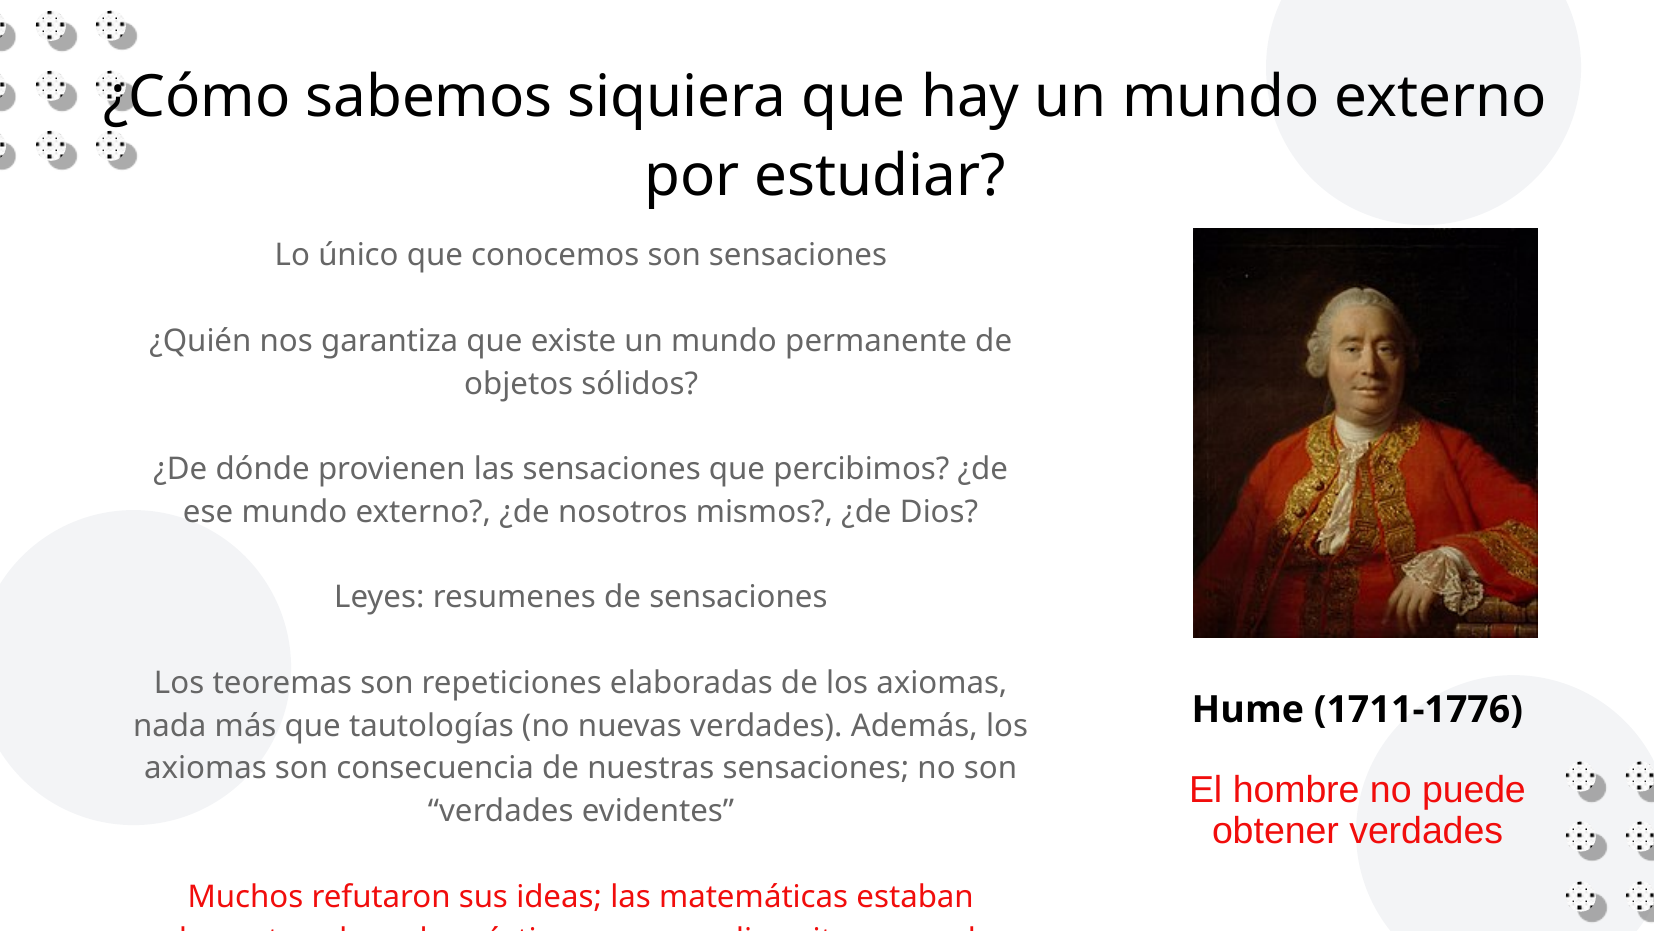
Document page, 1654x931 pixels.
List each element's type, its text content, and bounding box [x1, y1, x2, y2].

picture [95, 10, 126, 41]
text_box Hume (1711-1776) [1102, 675, 1613, 741]
picture [1625, 821, 1654, 852]
picture [0, 133, 7, 158]
picture [0, 13, 6, 38]
picture [1193, 228, 1538, 638]
picture [1565, 881, 1596, 912]
picture [35, 10, 66, 41]
picture [1625, 761, 1654, 792]
picture [1625, 881, 1654, 912]
text_box El hombre no puede obtener verdades [1102, 760, 1613, 871]
picture [0, 73, 6, 98]
text_box ¿Cómo sabemos siquiera que hay un mundo externo por estudiar? [37, 46, 1613, 265]
text_box Lo único que conocemos son sensaciones ¿Quién nos garantiza que existe un mundo permanente de objetos sólidos? ¿De dónde provienen las sensaciones que percibimos? ¿de ese mundo externo?, ¿de nosotros mismos?, ¿de Dios? Leyes: resumenes de sensaciones Los teoremas son repeticiones elaboradas de los axiomas, nada más que tautologías (no nuevas verdades). Además, los axiomas son consecuencia de nuestras sensaciones; no son “verdades evidentes” Muchos refutaron sus ideas; las matemáticas estaban demostrando en la práctica ser un medio exitoso para la descripción de la naturaleza. [112, 225, 1051, 929]
